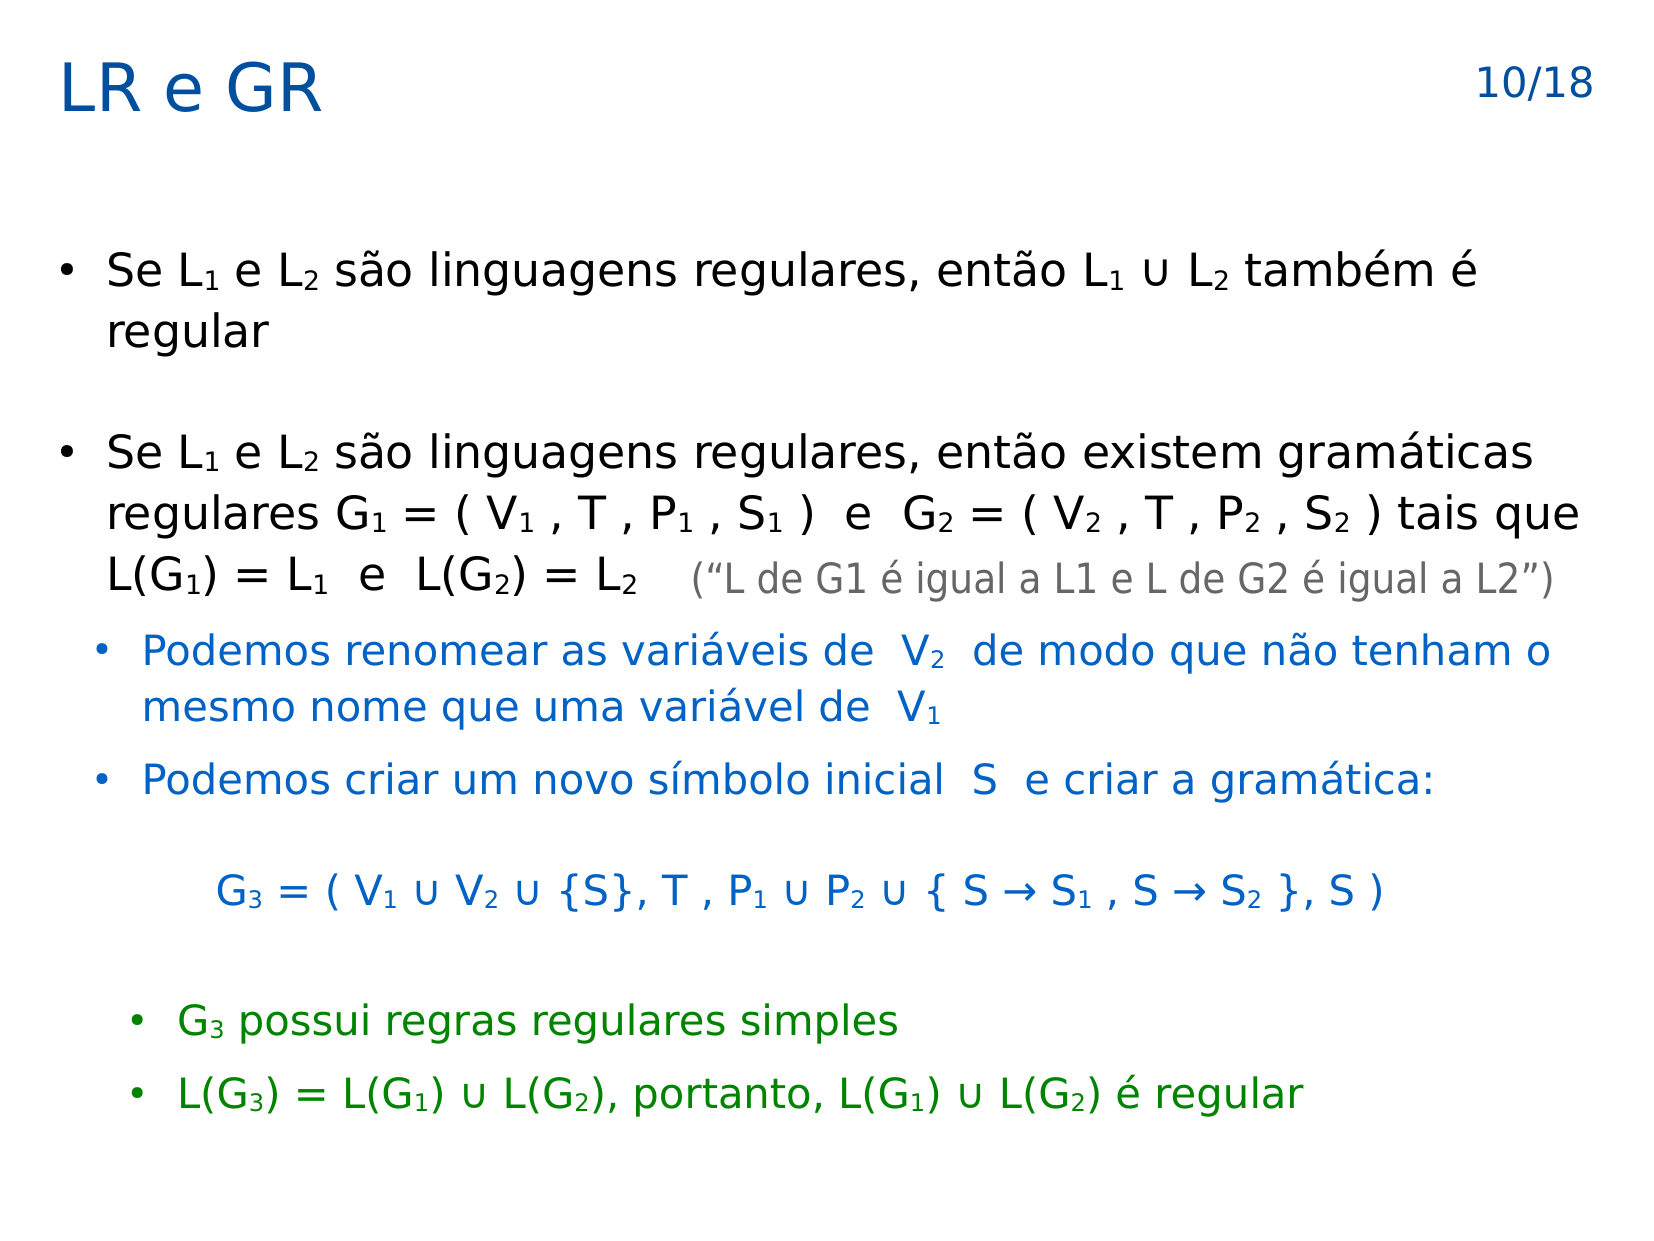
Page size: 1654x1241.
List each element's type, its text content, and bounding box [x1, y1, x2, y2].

list Se L1 e L2 são linguagens regulares, então L1 ∪ L2 também é regular Se L1 e L2 são linguagens regulares, então existem gramáticas regulares G1 = ( V1 , T , P1 , S1 ) e G2 = ( V2 , T , P2 , S2 ) tais que L(G1) = L1 e L(G2) = L2 Podemos renomear as variáveis de V2 de modo que não tenham o mesmo nome que uma variável de V1 Podemos criar um novo símbolo inicial S e criar a gramática: G3 = ( V1 ∪ V2 ∪ {S}, T , P1 ∪ P2 ∪ { S → S1 , S → S2 }, S ) G3 possui regras regulares simples L(G3) = L(G1) ∪ L(G2), portanto, L(G1) ∪ L(G2) é regular [59, 236, 1595, 1211]
title LR e GR [59, 29, 1625, 148]
text_box (“L de G1 é igual a L1 e L de G2 é igual a L2”) [675, 546, 1571, 611]
